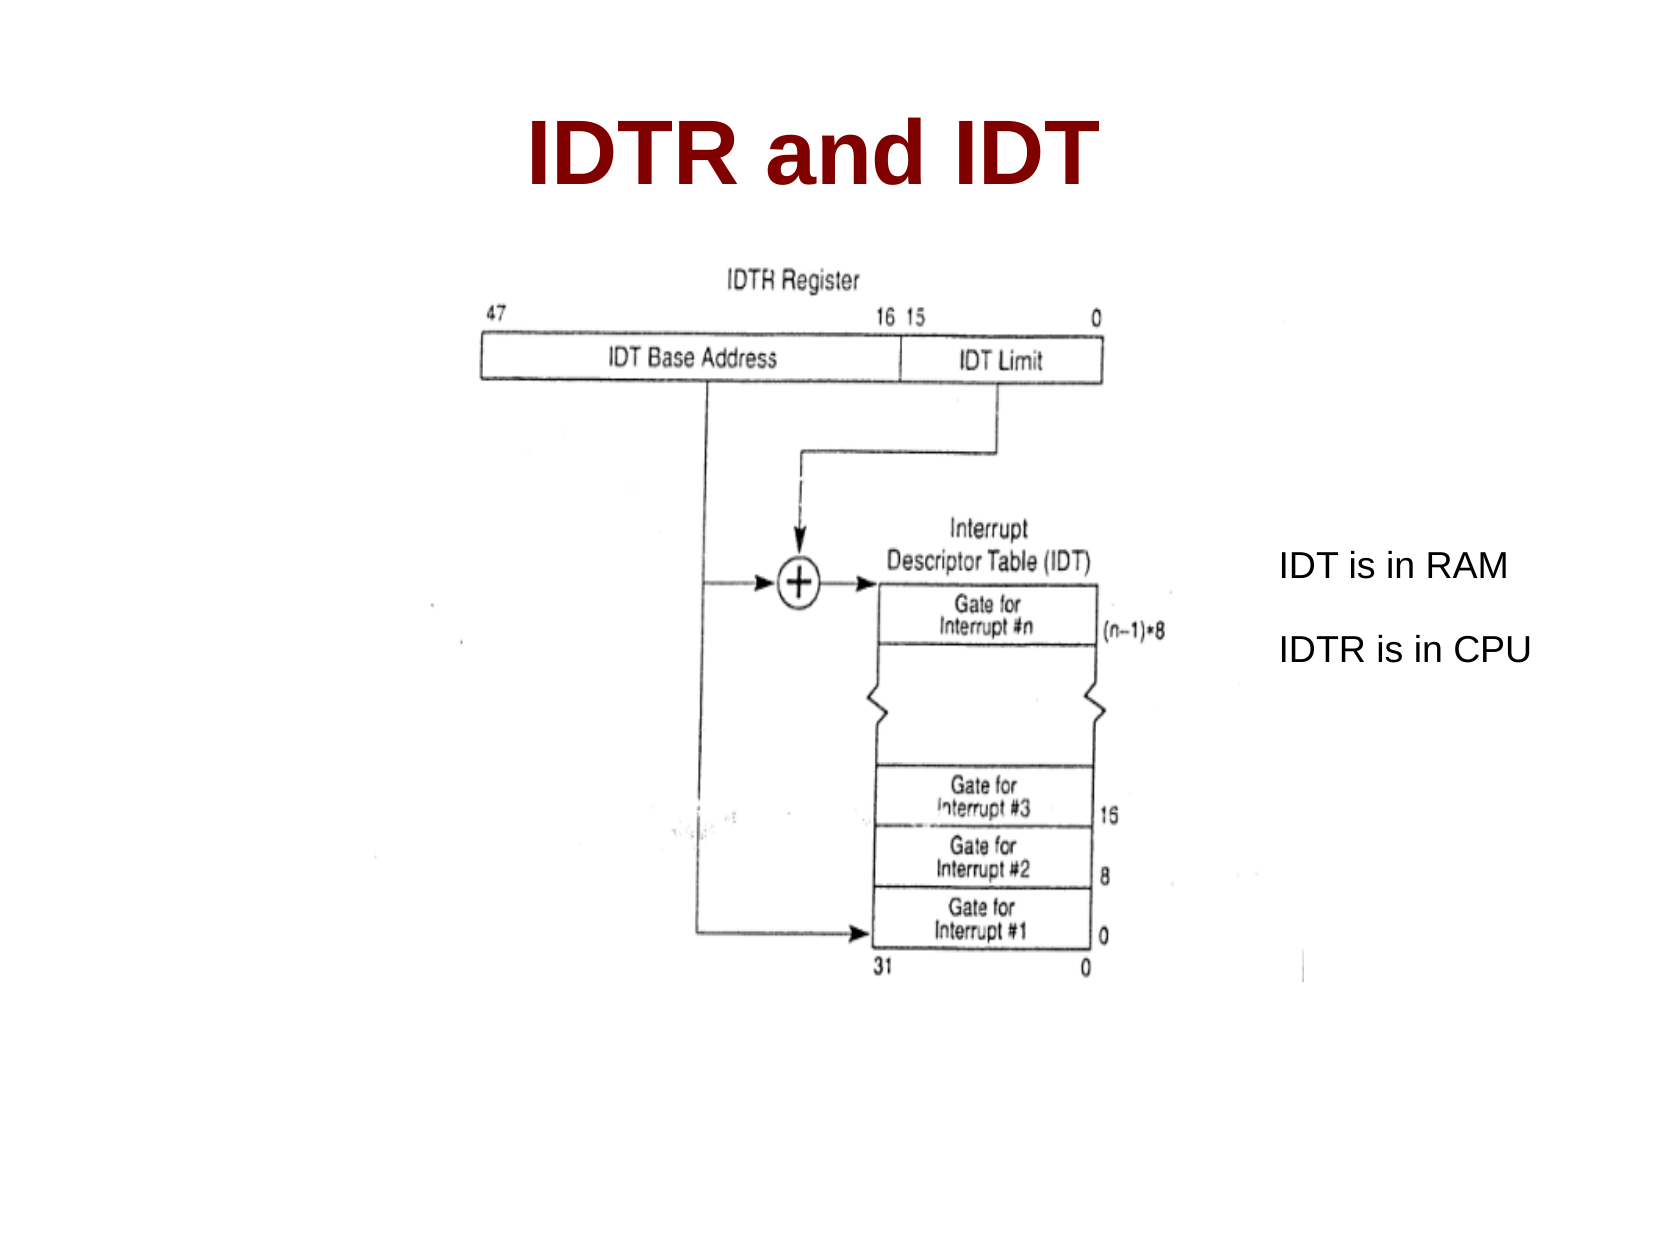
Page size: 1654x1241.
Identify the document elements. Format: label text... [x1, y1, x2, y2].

picture [350, 258, 1304, 982]
text_box IDT is in RAM IDTR is in CPU [1263, 537, 1583, 679]
title IDTR and IDT [82, 49, 1571, 257]
